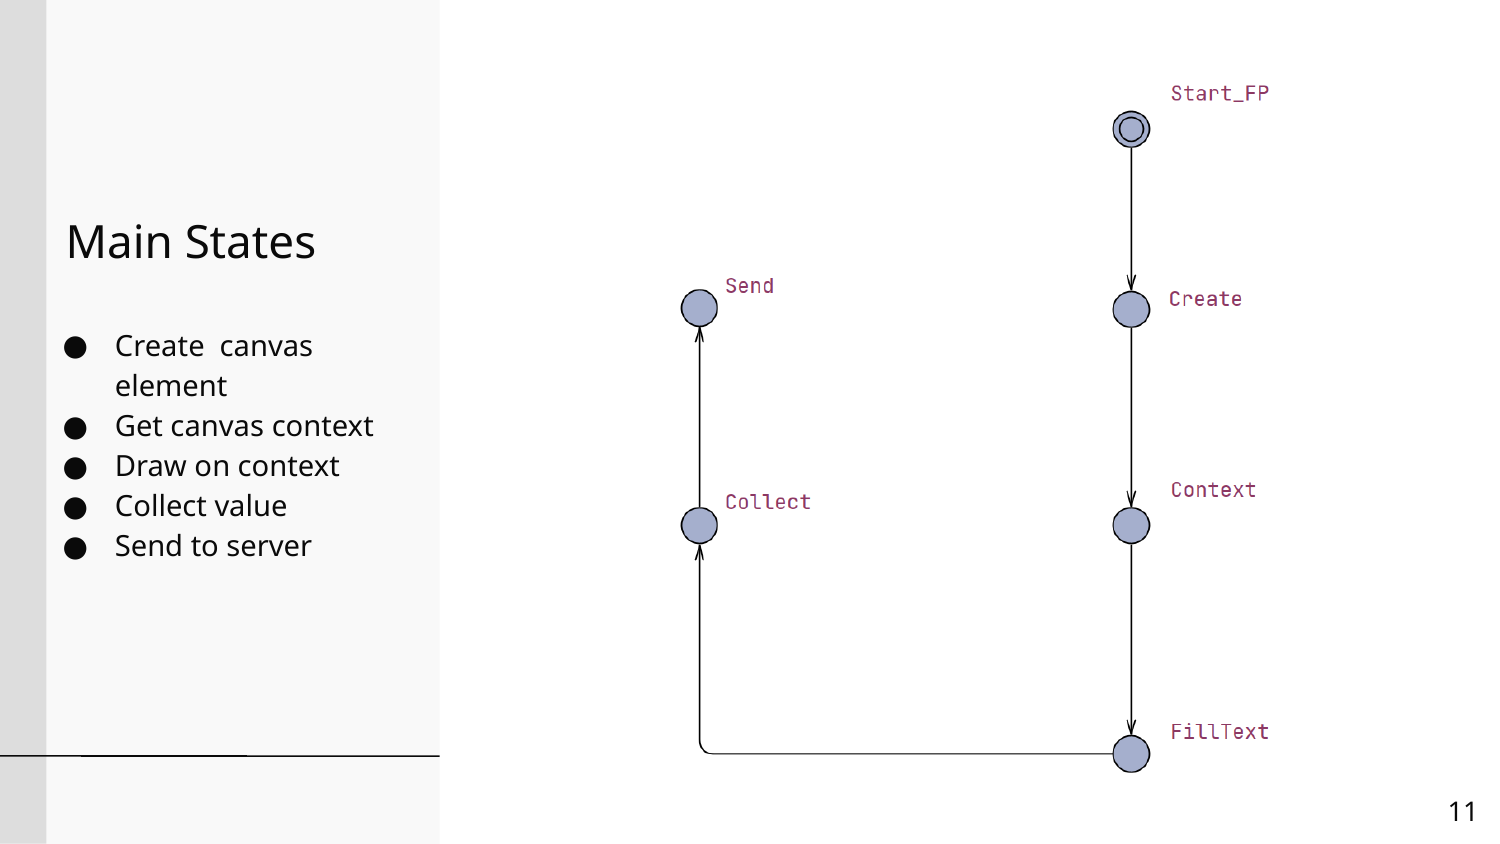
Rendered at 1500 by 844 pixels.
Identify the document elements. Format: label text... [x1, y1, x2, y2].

slide_number <number> [1403, 779, 1494, 844]
picture [439, 0, 1500, 844]
subtitle Create canvas element Get canvas context Draw on context Collect value Send to server [24, 306, 440, 653]
title Main States [50, 197, 381, 282]
